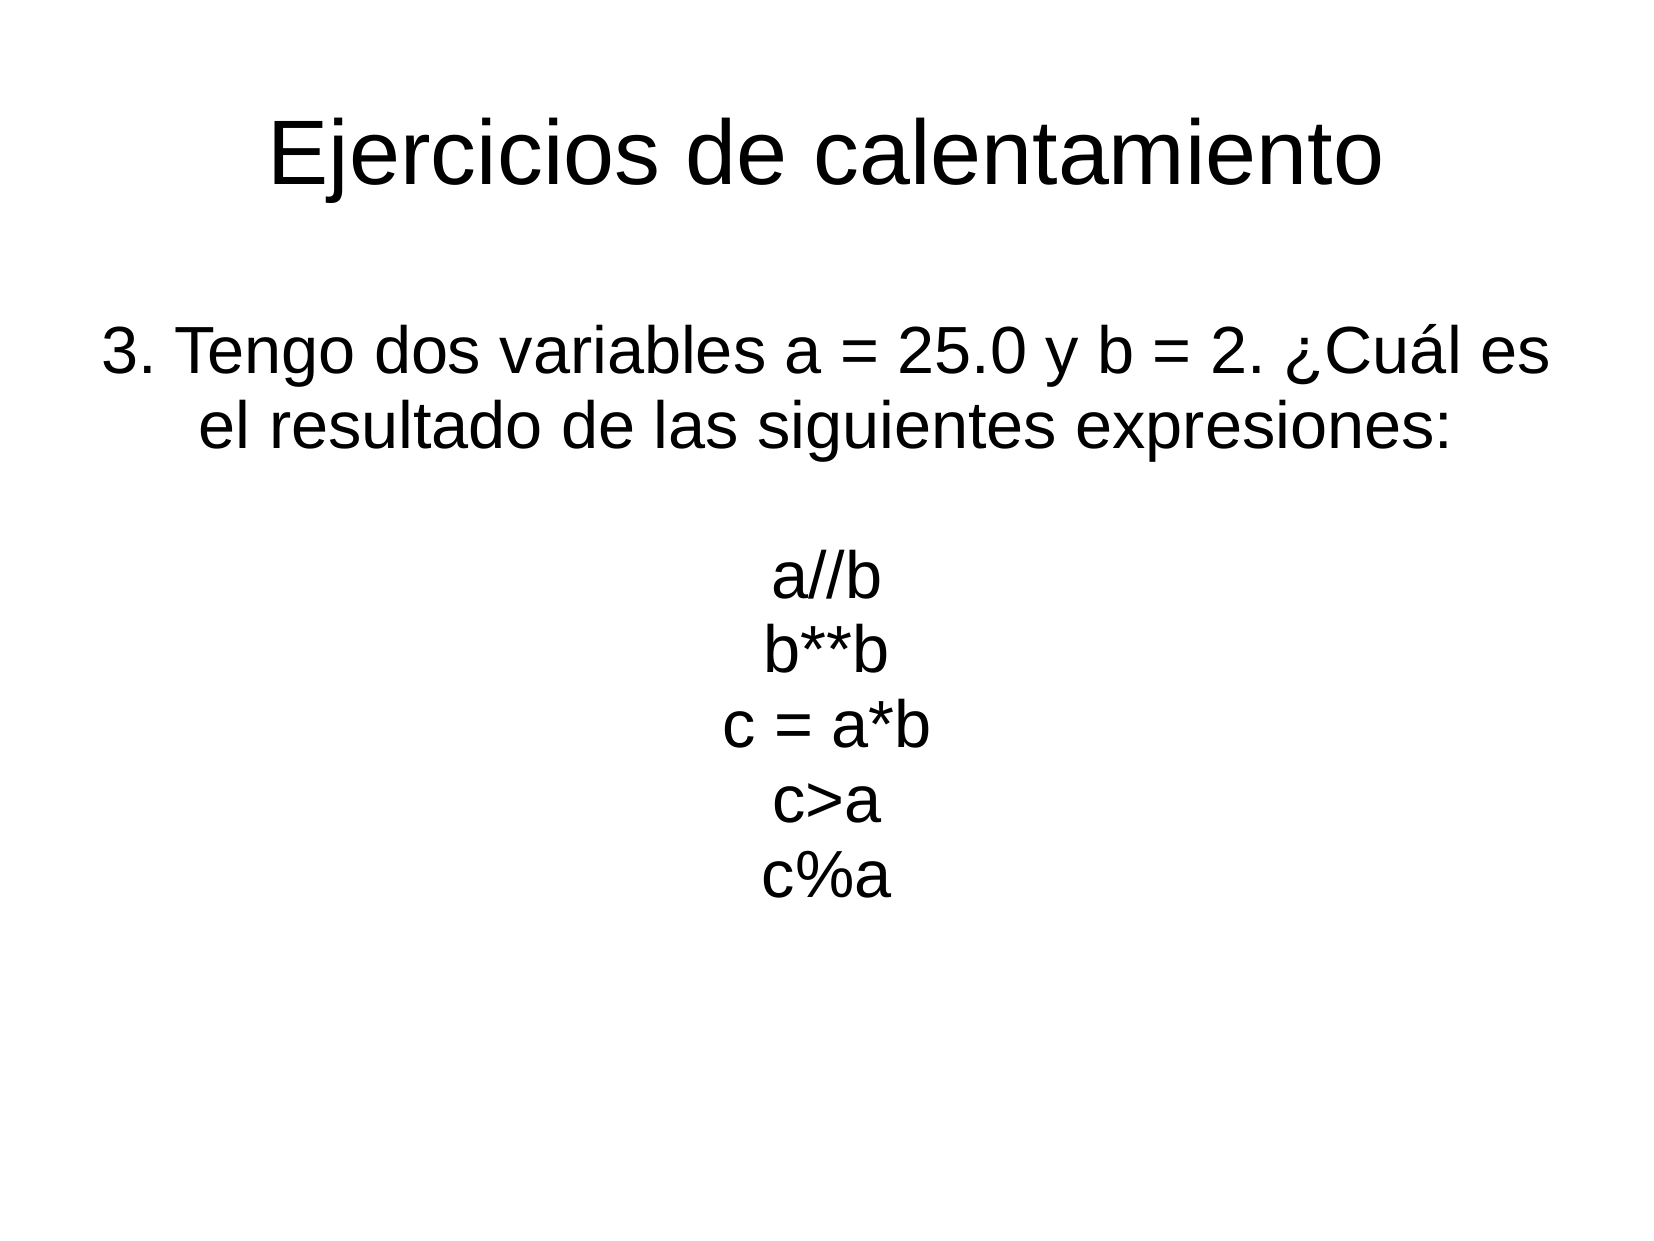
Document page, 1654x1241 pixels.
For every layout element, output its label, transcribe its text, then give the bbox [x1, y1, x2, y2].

title Ejercicios de calentamiento [82, 49, 1571, 257]
subtitle 3. Tengo dos variables a = 25.0 y b = 2. ¿Cuál es el resultado de las siguientes expresiones: a//b b**b c = a*b c>a c%a [82, 290, 1571, 1010]
